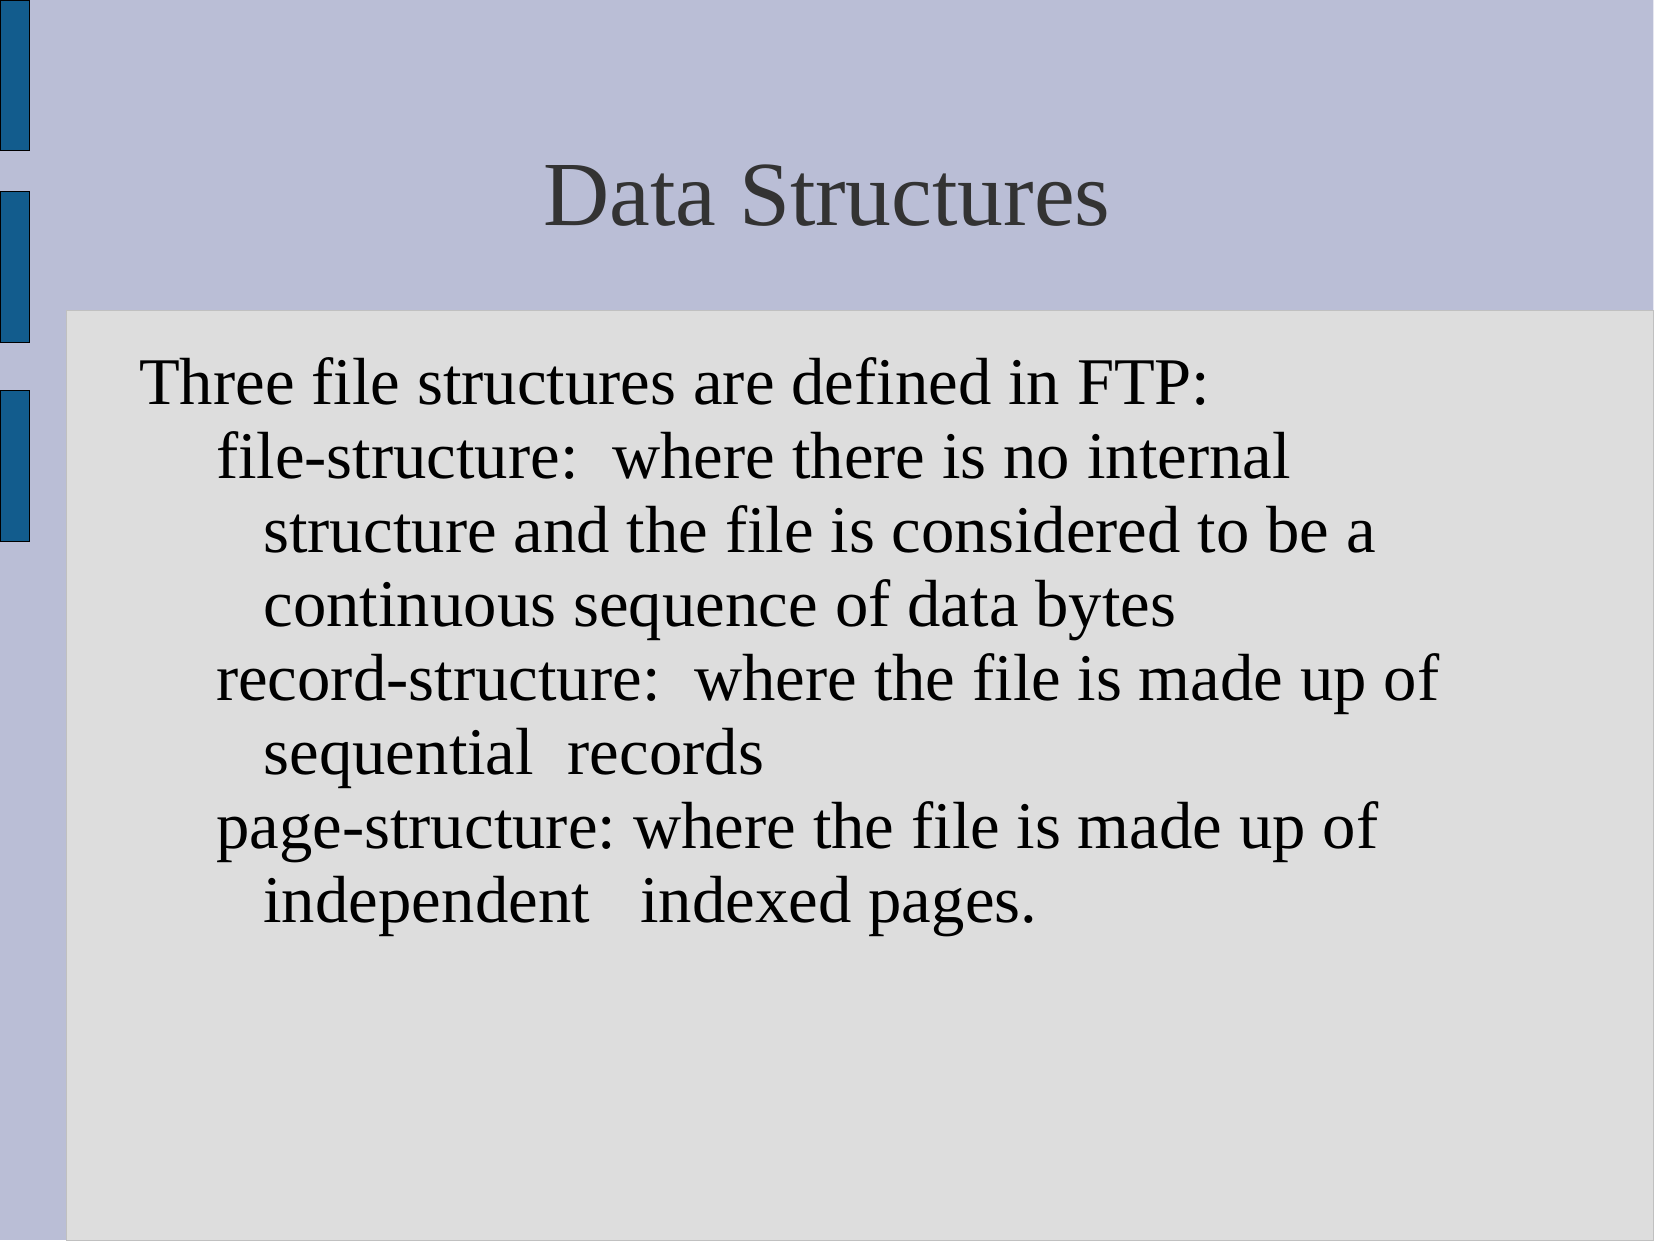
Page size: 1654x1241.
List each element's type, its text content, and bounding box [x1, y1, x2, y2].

list Three file structures are defined in FTP: file-structure: where there is no internal structure and the file is considered to be a continuous sequence of data bytes record-structure: where the file is made up of sequential records page-structure: where the file is made up of independent indexed pages. [121, 344, 1534, 1127]
title Data Structures [121, 91, 1534, 299]
